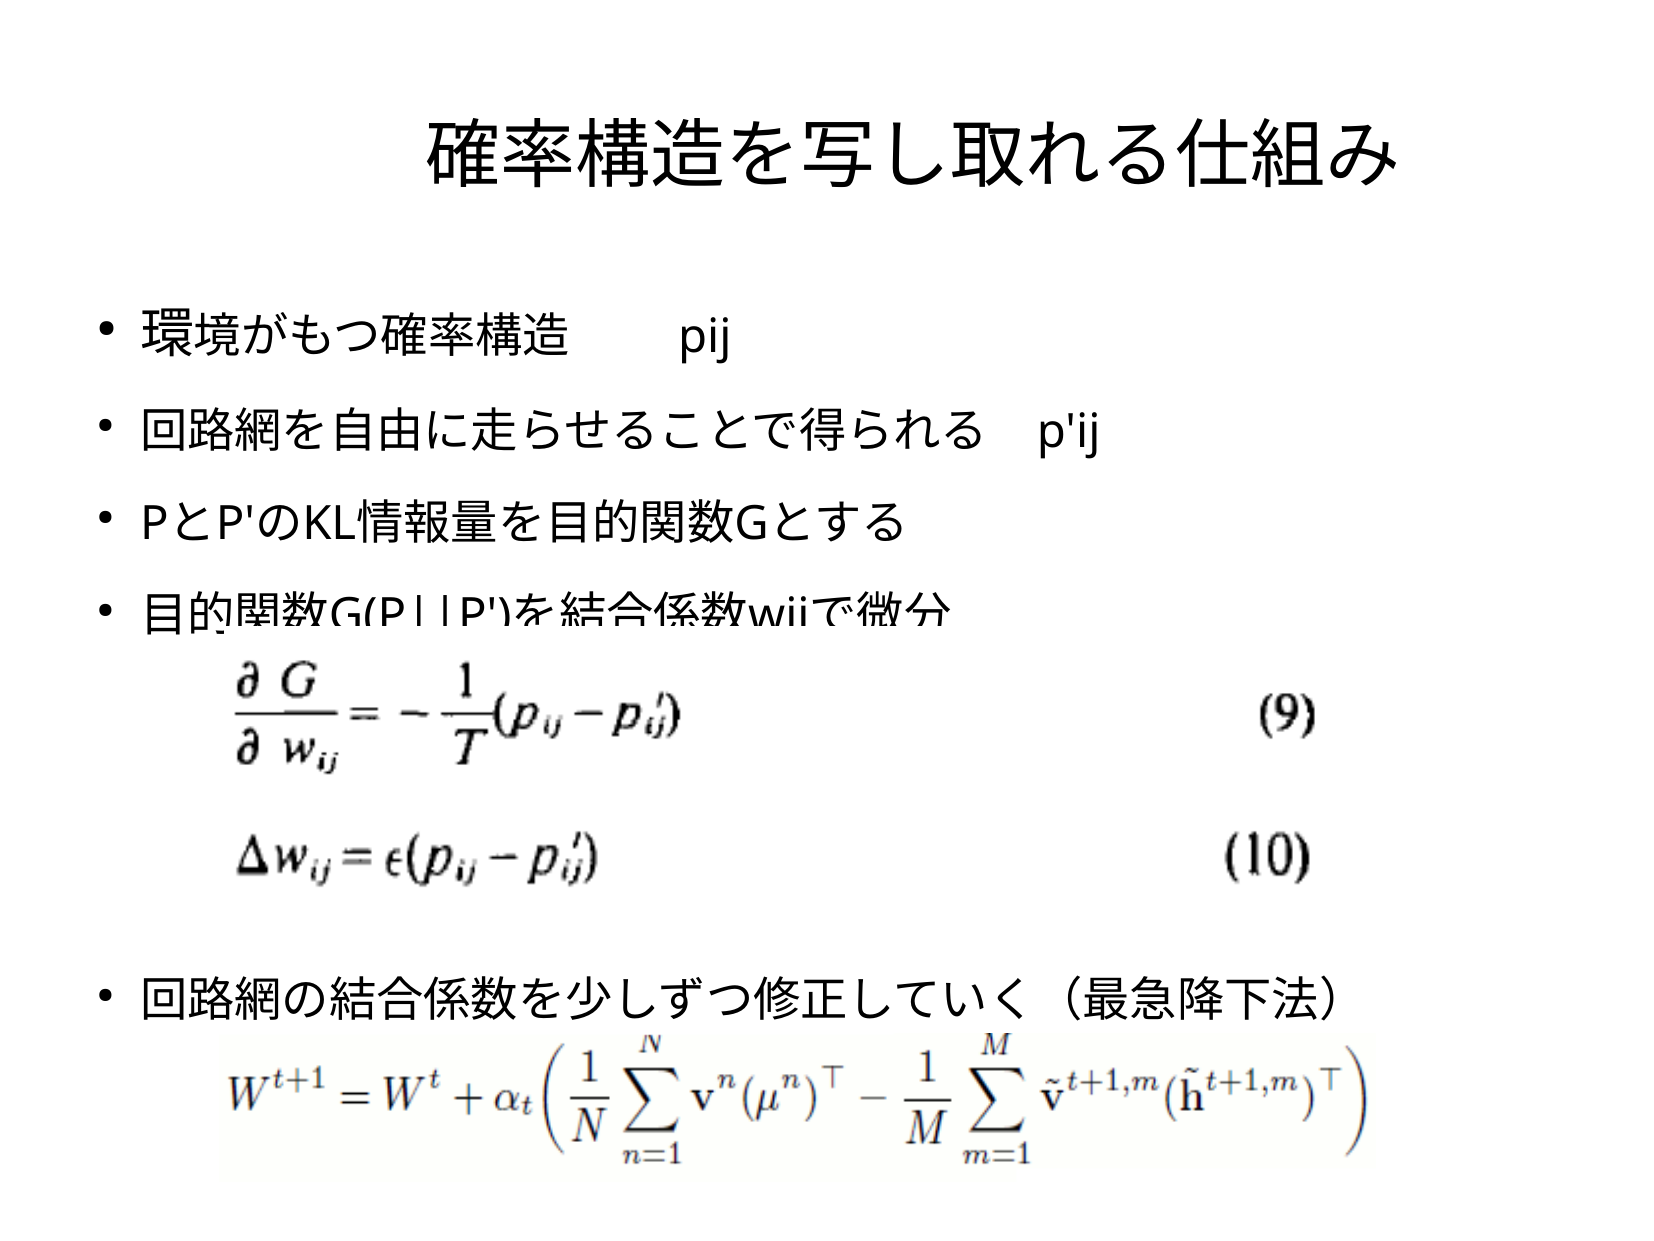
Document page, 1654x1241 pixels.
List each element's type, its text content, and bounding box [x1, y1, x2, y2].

list 環境がもつ確率構造 pij 回路網を自由に走らせることで得られる p'ij PとP'のKL情報量を目的関数Gとする 目的関数G(P||P')を結合係数wijで微分 回路網の結合係数を少しずつ修正していく（最急降下法） [82, 290, 1571, 1034]
picture [219, 1033, 1376, 1182]
picture [206, 626, 1329, 939]
title 確率構造を写し取れる仕組み [407, 59, 1418, 239]
